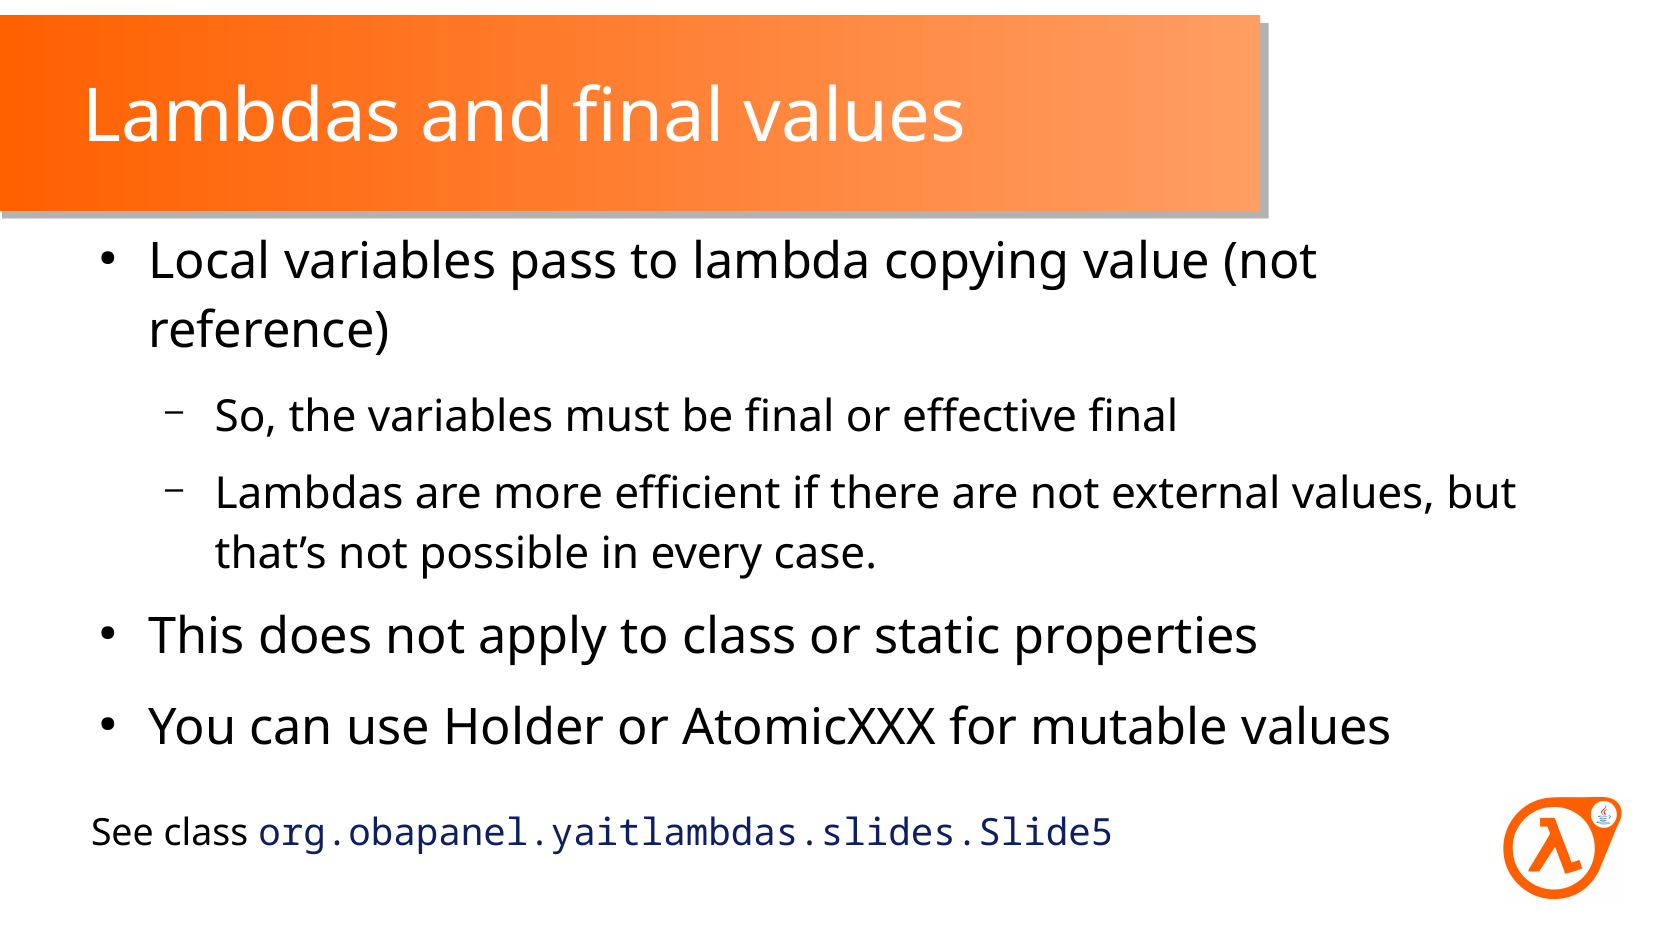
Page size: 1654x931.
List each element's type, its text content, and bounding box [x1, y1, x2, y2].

list Local variables pass to lambda copying value (not reference) So, the variables must be final or effective final Lambdas are more efficient if there are not external values, but that’s not possible in every case. This does not apply to class or static properties You can use Holder or AtomicXXX for mutable values [82, 224, 1571, 764]
text_box See class org.obapanel.yaitlambdas.slides.Slide5 [76, 798, 1111, 856]
picture [1500, 794, 1625, 903]
title Lambdas and final values [82, 35, 1235, 189]
